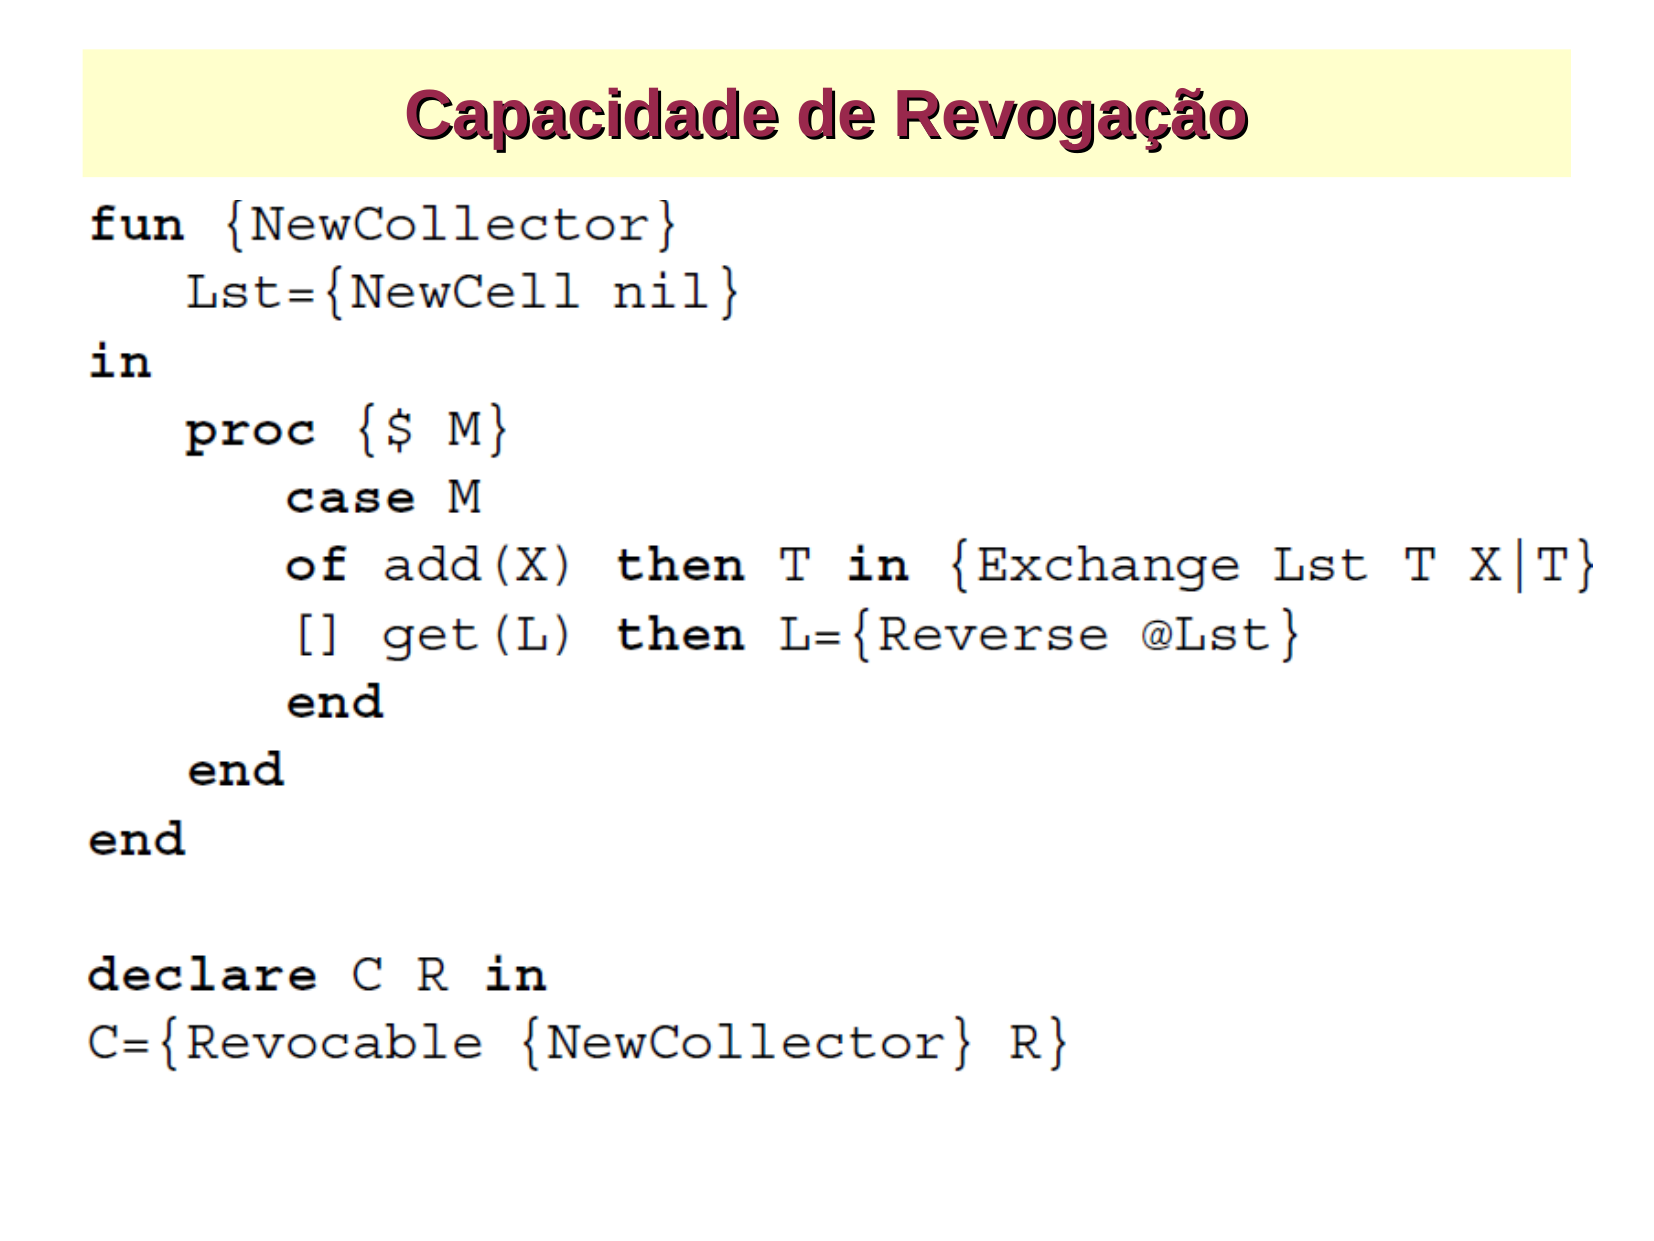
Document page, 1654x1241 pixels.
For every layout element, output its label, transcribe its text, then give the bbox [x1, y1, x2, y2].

title Capacidade de Revogação [82, 49, 1571, 178]
picture [76, 200, 1593, 1075]
